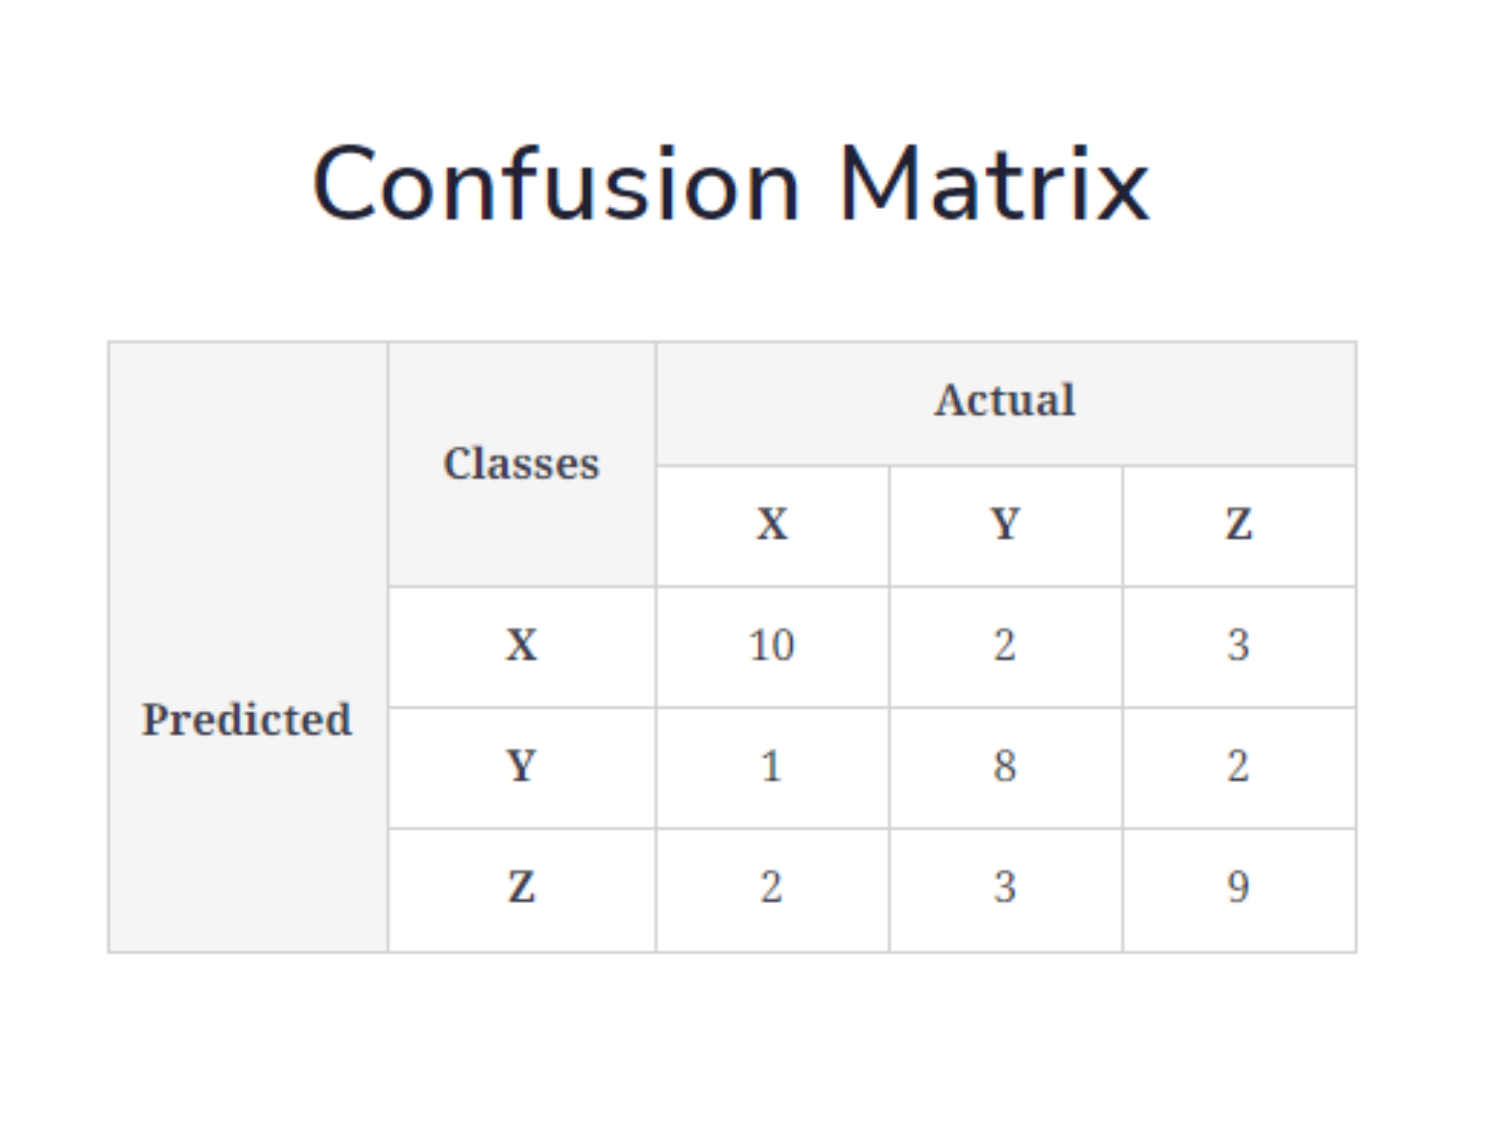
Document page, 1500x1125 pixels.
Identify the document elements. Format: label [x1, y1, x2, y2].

picture [62, 62, 1396, 975]
